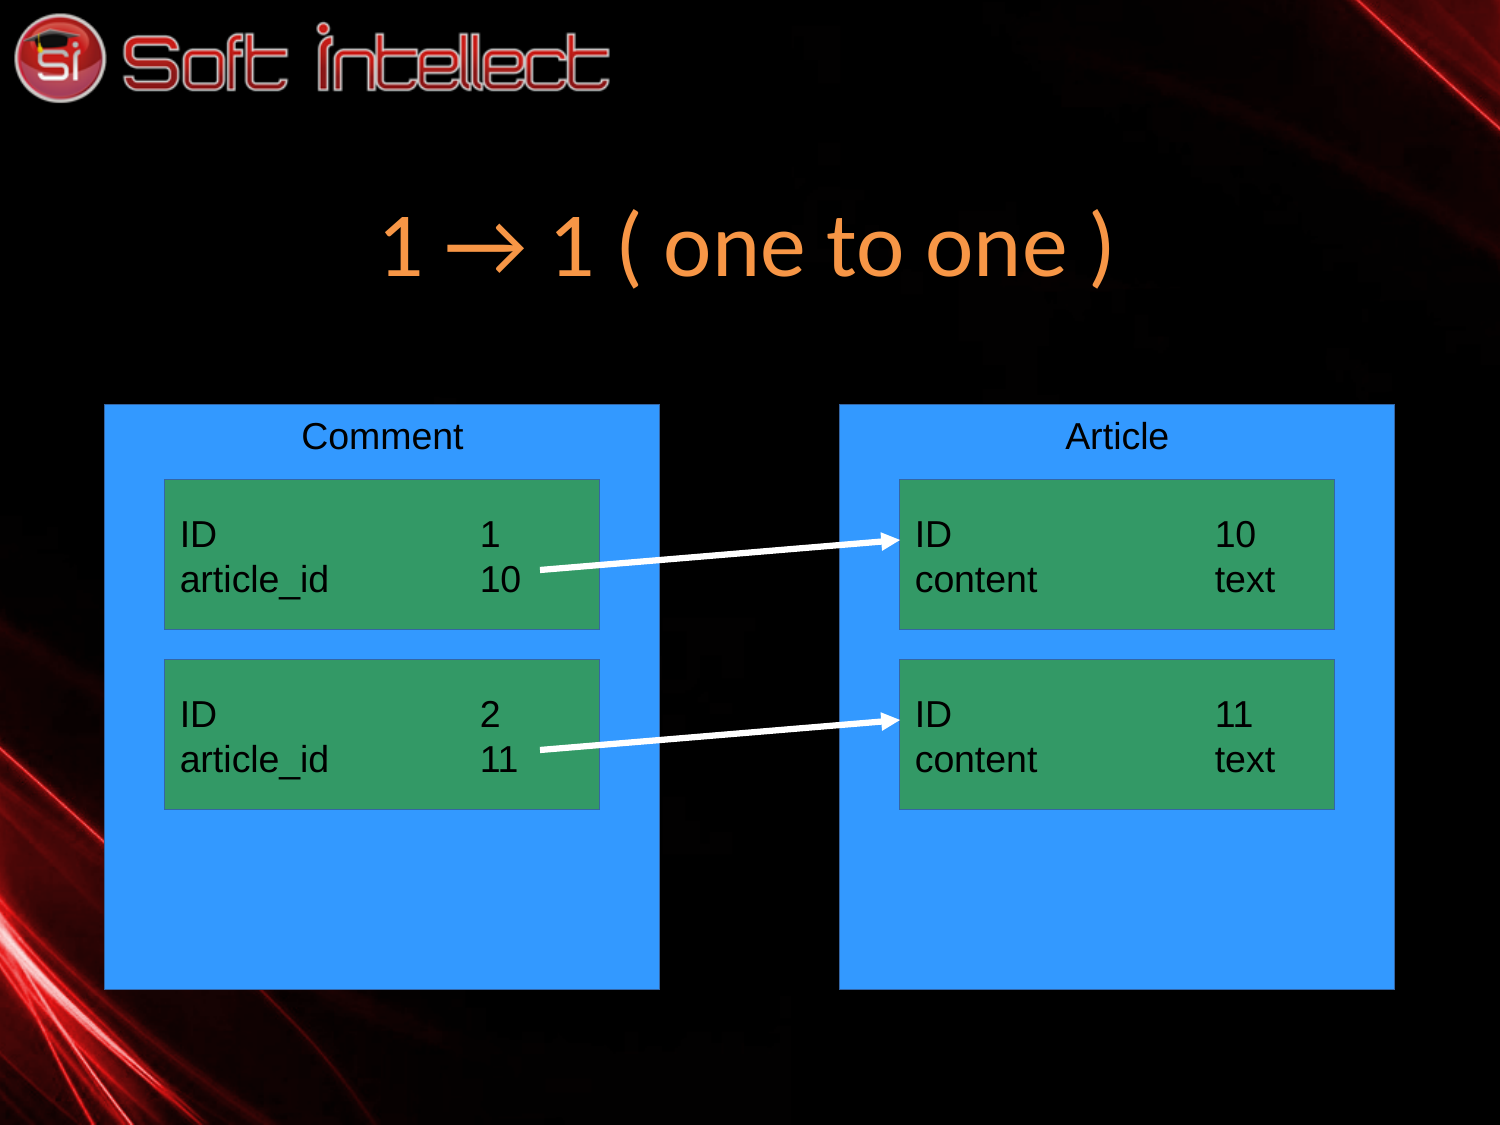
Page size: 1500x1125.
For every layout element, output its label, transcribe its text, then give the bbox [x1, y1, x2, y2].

text_box ID 11 content text [899, 659, 1335, 810]
text_box ID 1 article_id 10 [164, 479, 600, 630]
picture [0, 0, 1500, 1125]
text_box ID 2 article_id 11 [164, 659, 600, 810]
text_box 1 → 1 ( one to one ) [120, 119, 1395, 360]
text_box ID 10 content text [899, 479, 1335, 630]
text_box Article [839, 404, 1395, 990]
text_box Comment [104, 404, 660, 990]
